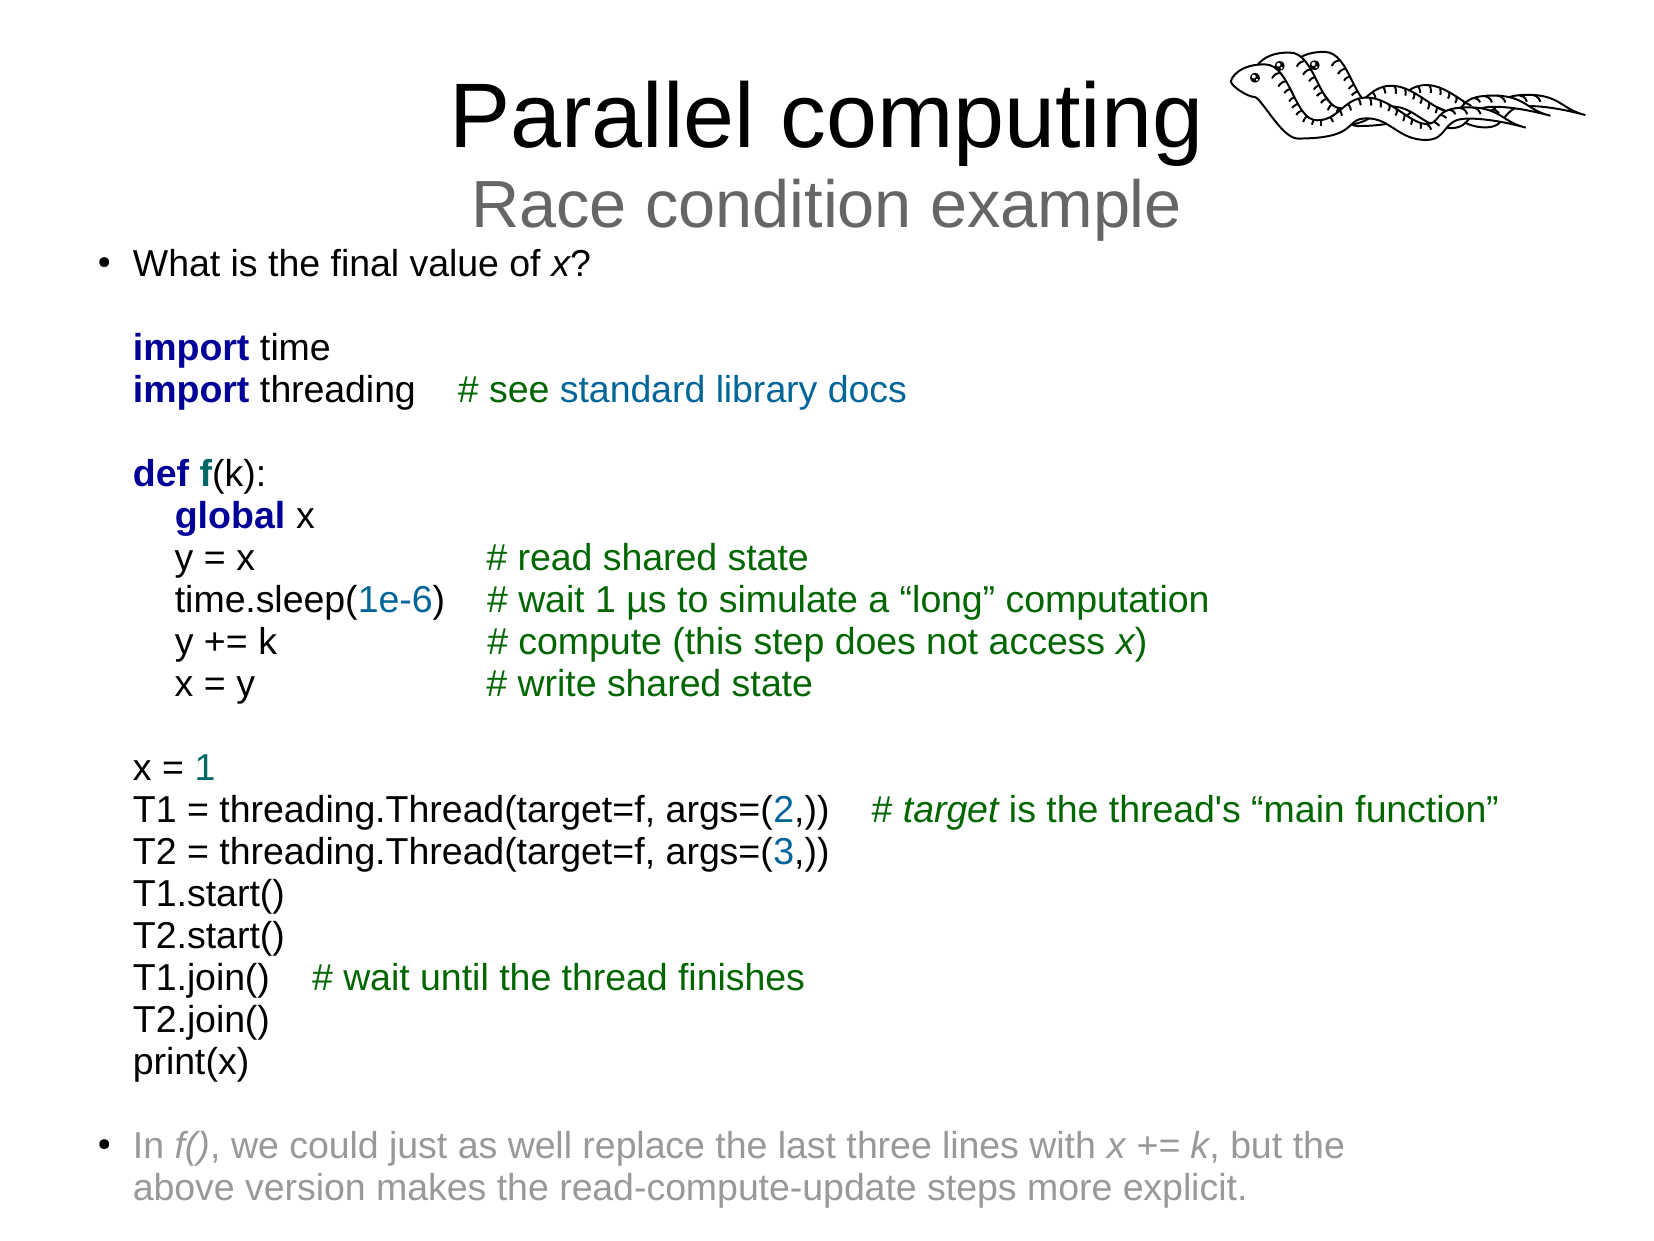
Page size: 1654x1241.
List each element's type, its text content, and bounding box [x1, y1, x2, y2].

picture [1230, 50, 1586, 141]
text_box What is the final value of x? import time import threading # see standard library docs def f(k): global x y = x # read shared state time.sleep(1e-6) # wait 1 µs to simulate a “long” computation y += k # compute (this step does not access x) x = y # write shared state x = 1 T1 = threading.Thread(target=f, args=(2,)) # target is the thread's “main function” T2 = threading.Thread(target=f, args=(3,)) T1.start() T2.start() T1.join() # wait until the thread finishes T2.join() print(x) In f(), we could just as well replace the last three lines with x += k, but the above version makes the read-compute-update steps more explicit. [82, 193, 1561, 1216]
title Parallel computing Race condition example [82, 49, 1571, 257]
